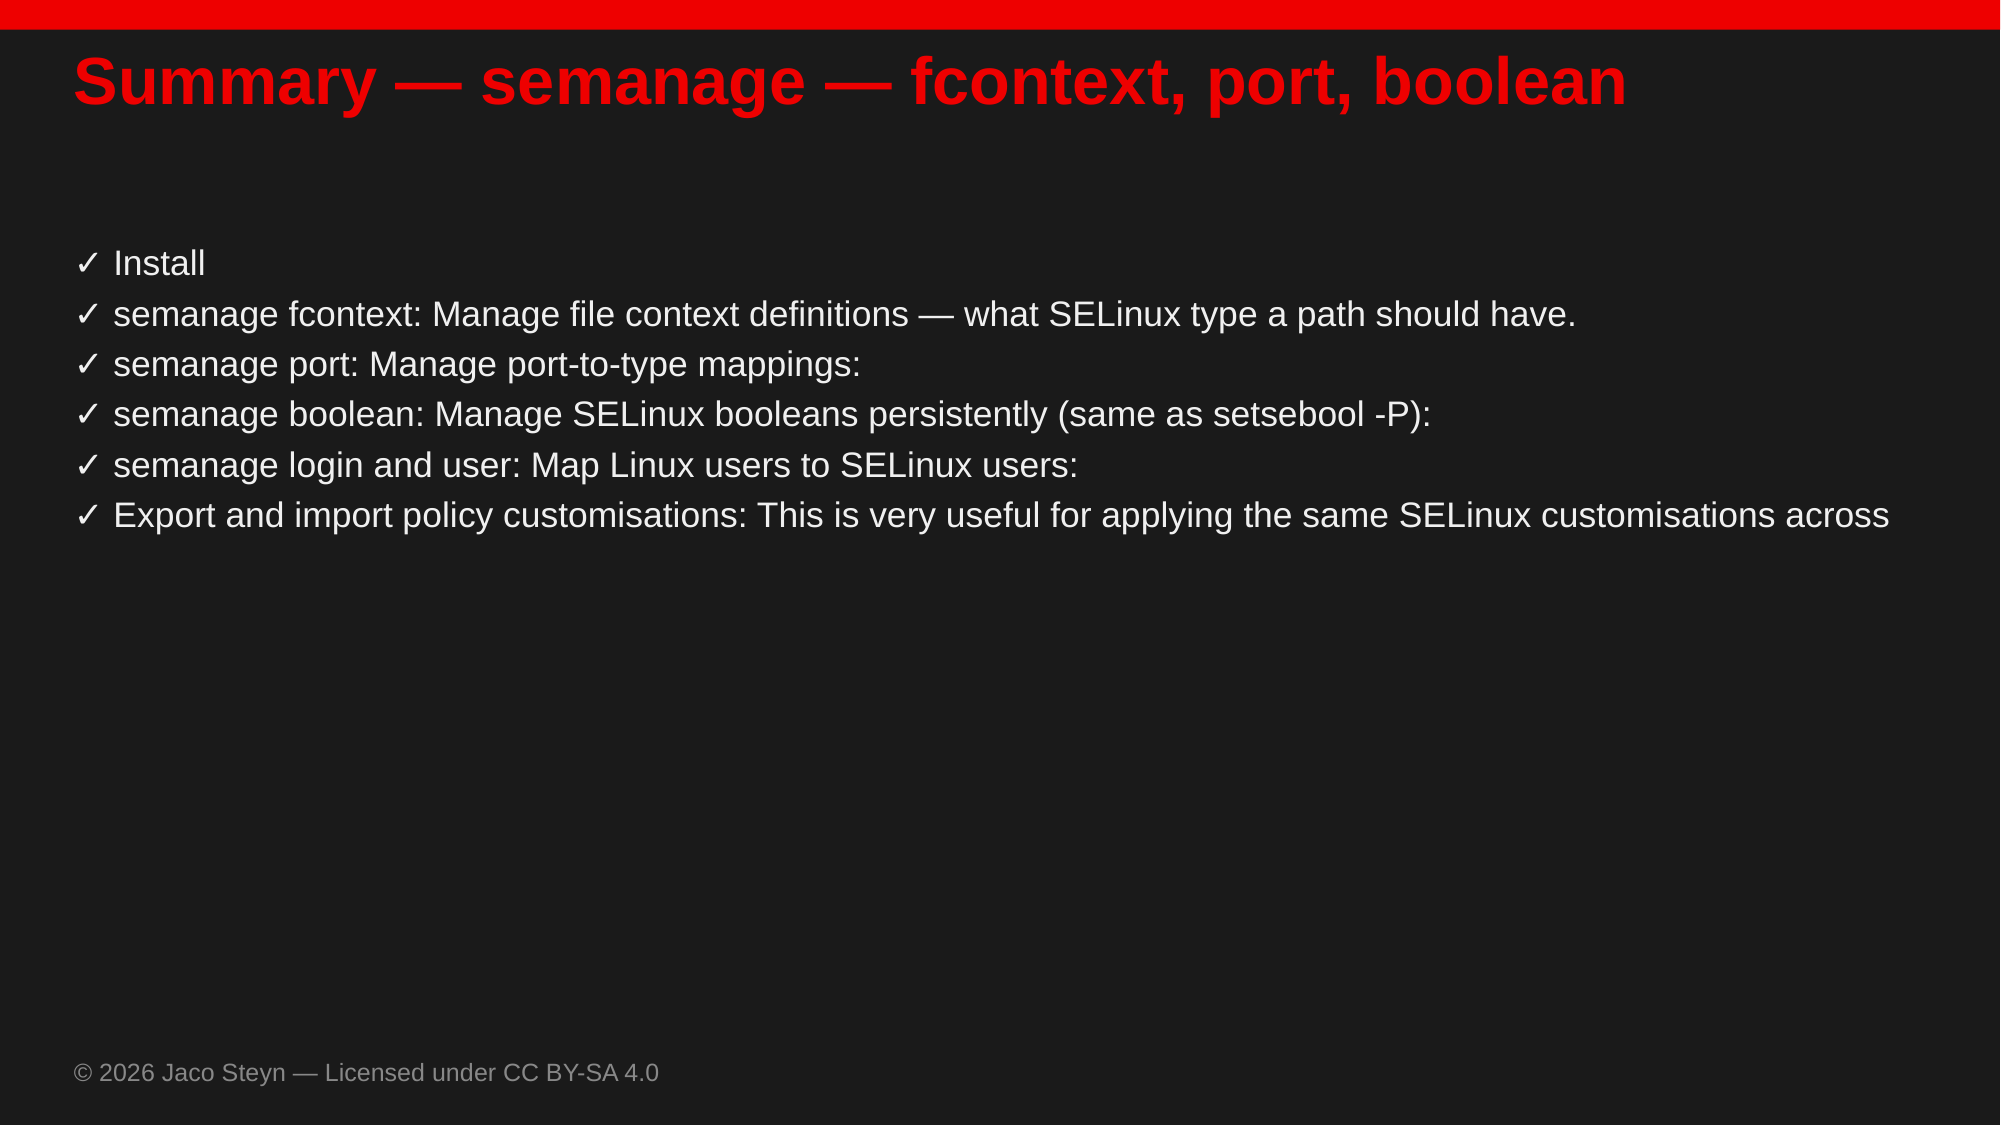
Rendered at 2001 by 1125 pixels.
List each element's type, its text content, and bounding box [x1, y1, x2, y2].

text_box Summary — semanage — fcontext, port, boolean [59, 36, 1942, 208]
text_box [0, 0, 2001, 30]
text_box © 2026 Jaco Steyn — Licensed under CC BY-SA 4.0 [59, 1051, 1942, 1093]
text_box ✓ Install ✓ semanage fcontext: Manage file context definitions — what SELinux type a path should have. ✓ semanage port: Manage port-to-type mappings: ✓ semanage boolean: Manage SELinux booleans persistently (same as setsebool -P): ✓ semanage login and user: Map Linux users to SELinux users: ✓ Export and import policy customisations: This is very useful for applying the same SELinux customisations across [59, 236, 1942, 1037]
